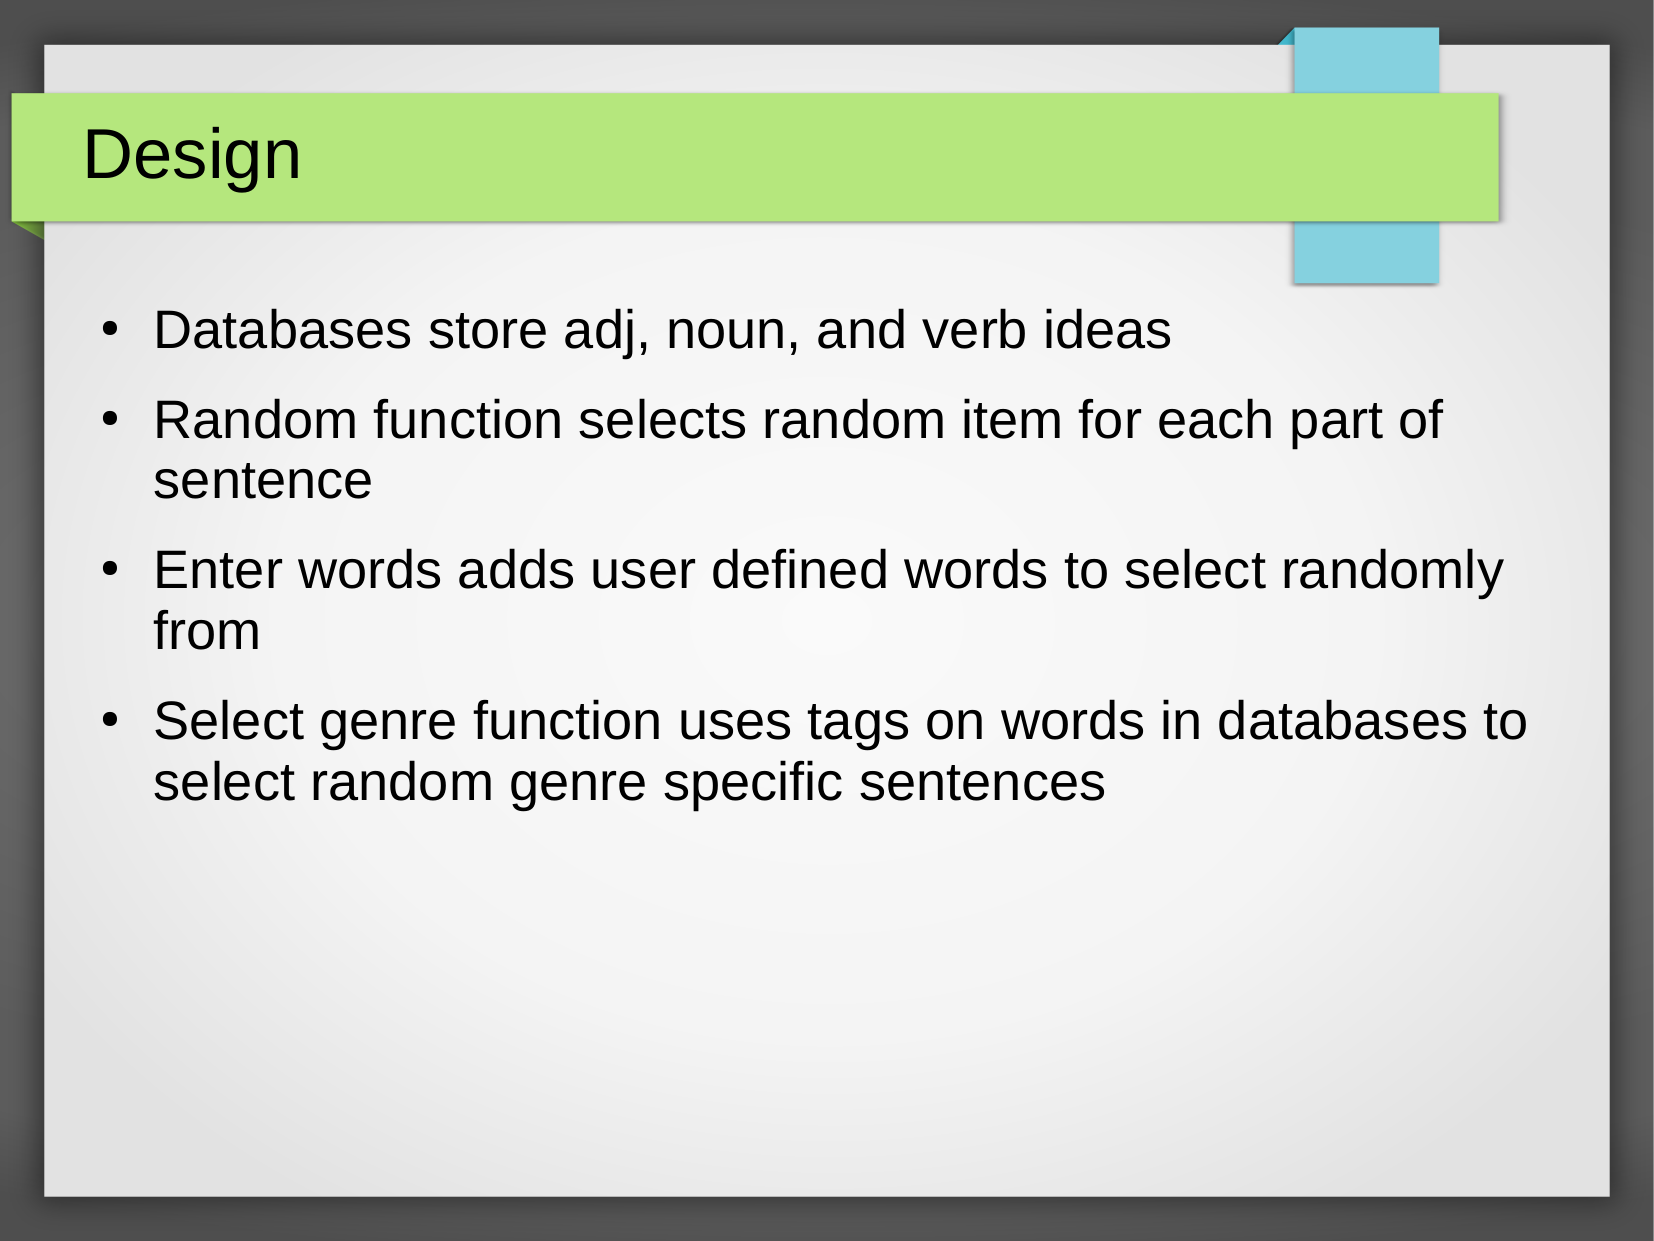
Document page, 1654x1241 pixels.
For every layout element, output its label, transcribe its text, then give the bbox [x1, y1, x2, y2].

list Databases store adj, noun, and verb ideas Random function selects random item for each part of sentence Enter words adds user defined words to select randomly from Select genre function uses tags on words in databases to select random genre specific sentences [82, 299, 1571, 1019]
picture [0, 0, 1654, 1241]
title Design [82, 94, 1264, 213]
